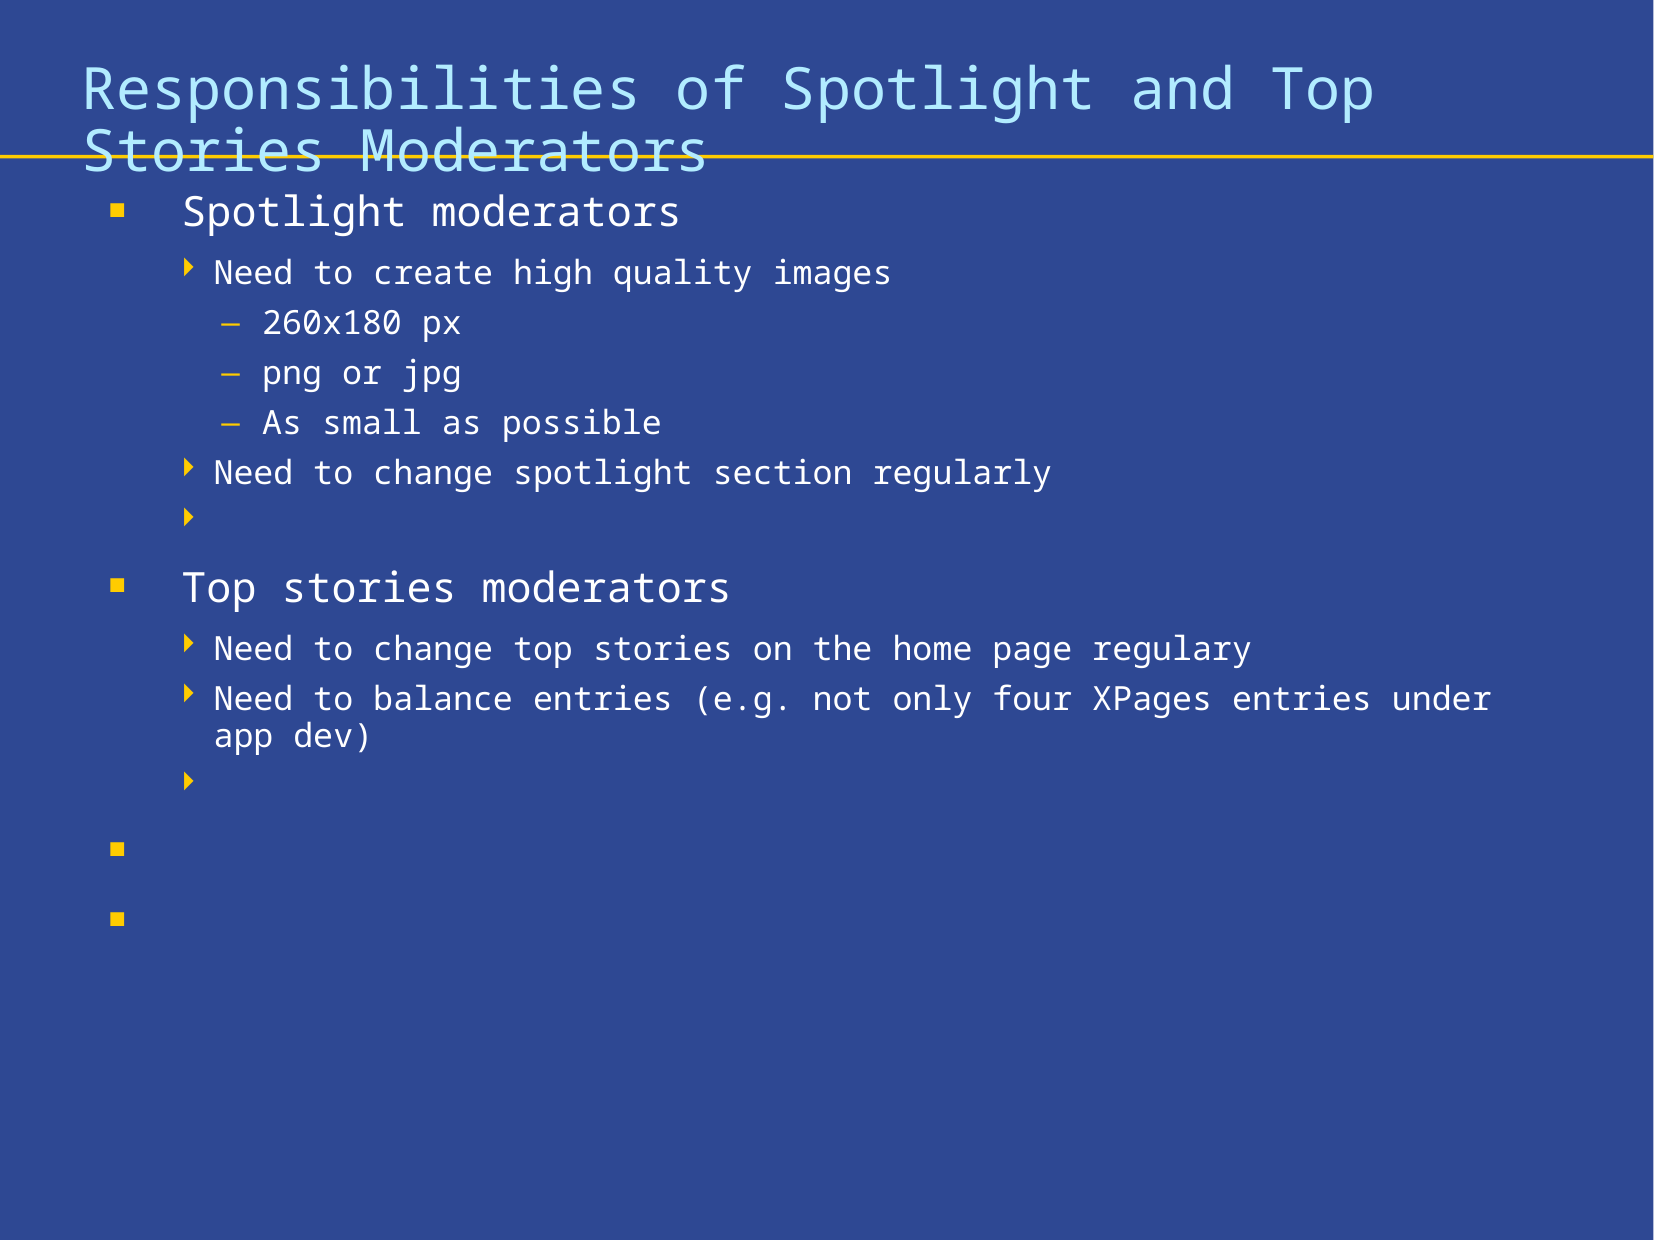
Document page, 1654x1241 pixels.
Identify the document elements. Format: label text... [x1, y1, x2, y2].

title Responsibilities of Spotlight and Top Stories Moderators [81, 60, 1573, 151]
list Spotlight moderators Need to create high quality images 260x180 px png or jpg As small as possible Need to change spotlight section regularly Top stories moderators Need to change top stories on the home page regulary Need to balance entries (e.g. not only four XPages entries under app dev) [110, 189, 1570, 909]
